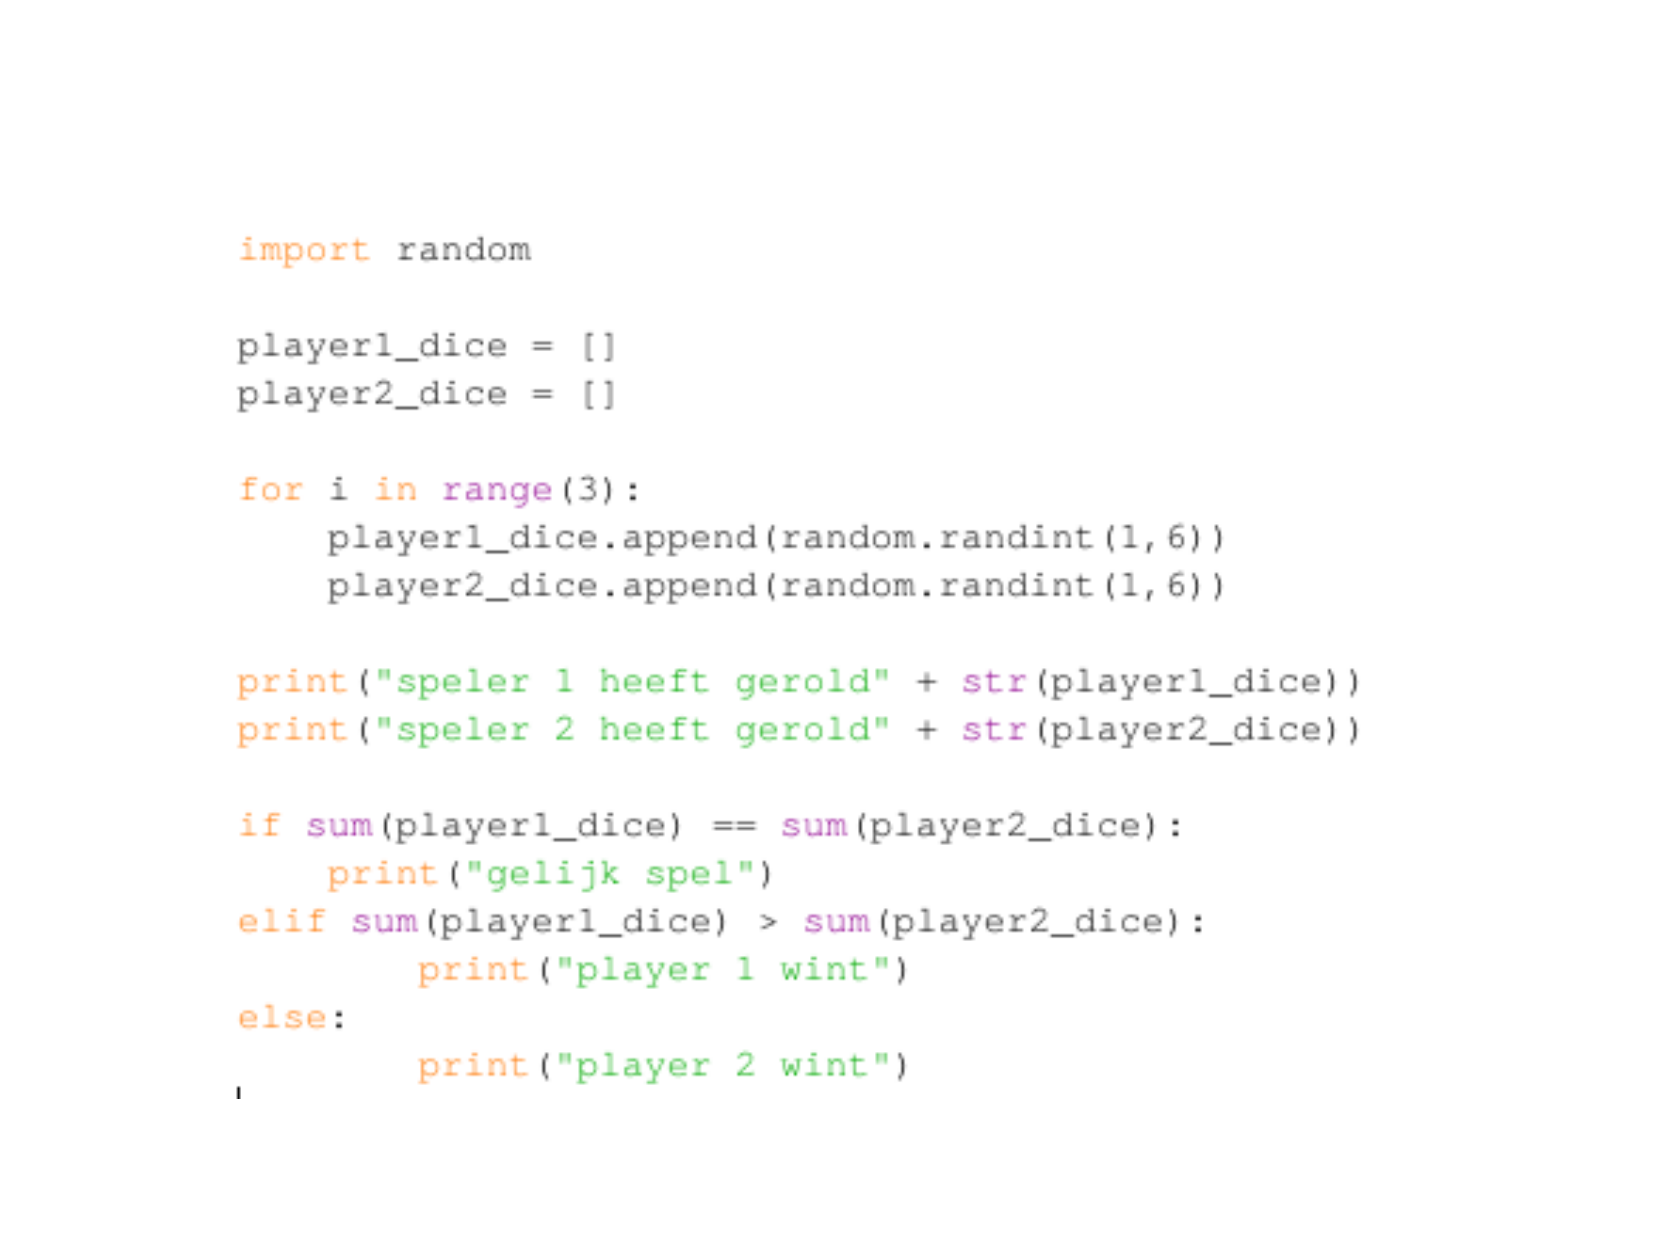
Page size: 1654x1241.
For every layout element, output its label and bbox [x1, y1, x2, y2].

picture [224, 224, 1394, 1099]
